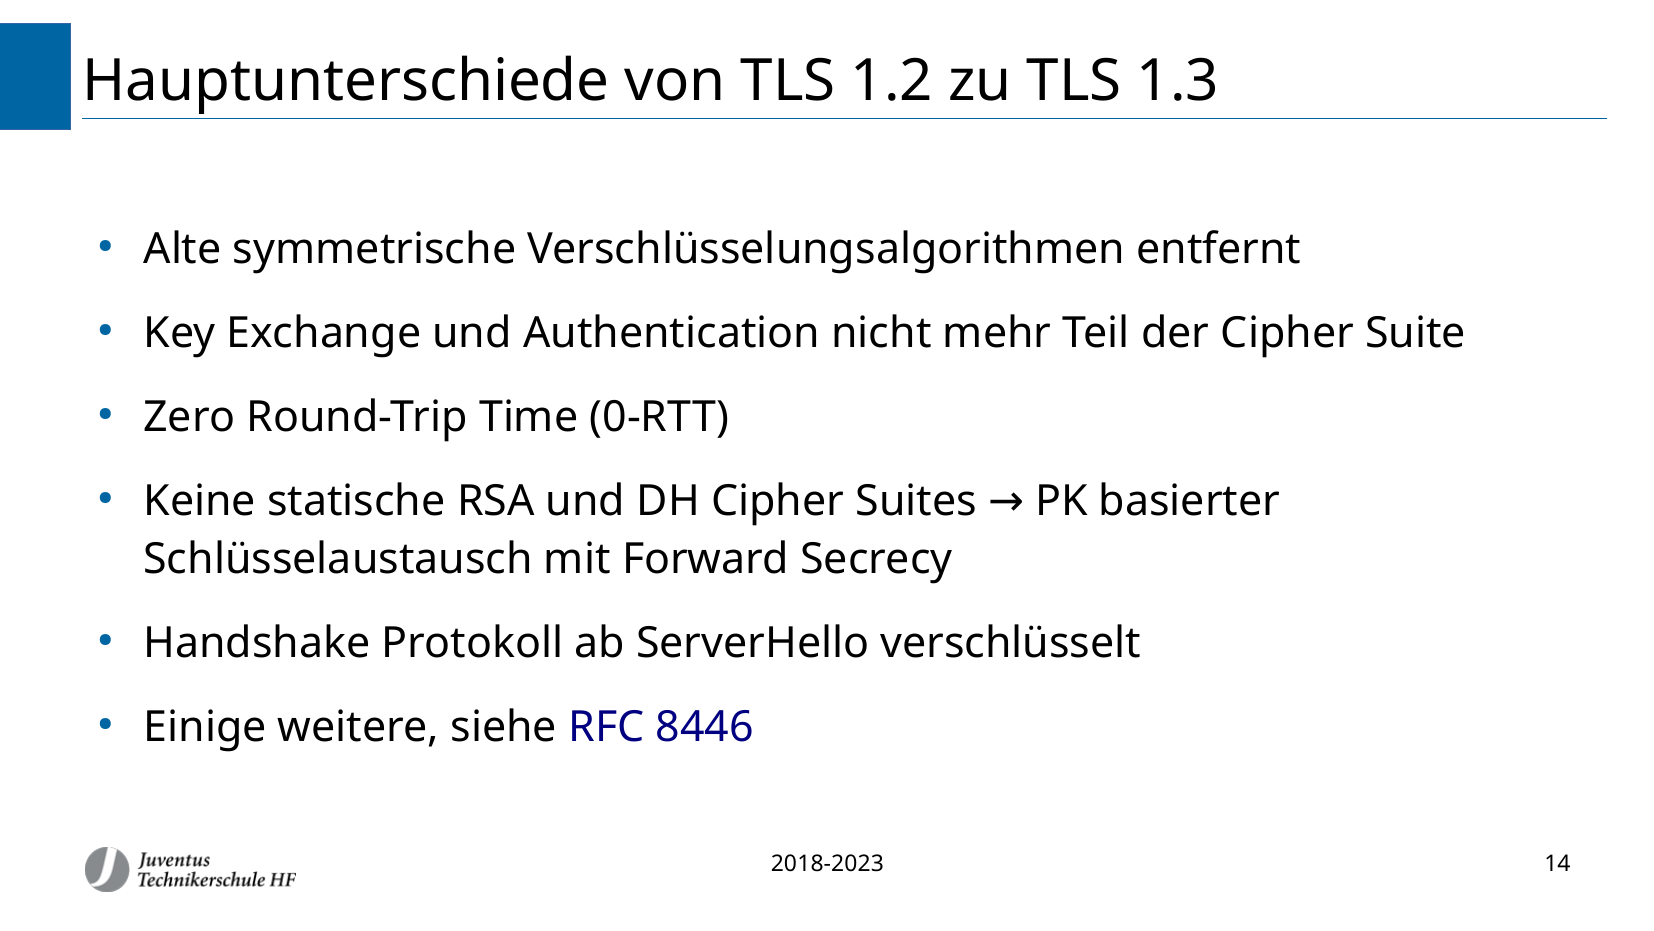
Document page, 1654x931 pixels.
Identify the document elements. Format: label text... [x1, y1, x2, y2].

list Alte symmetrische Verschlüsselungsalgorithmen entfernt Key Exchange und Authentication nicht mehr Teil der Cipher Suite Zero Round-Trip Time (0-RTT) Keine statische RSA und DH Cipher Suites → PK basierter Schlüsselaustausch mit Forward Secrecy Handshake Protokoll ab ServerHello verschlüsselt Einige weitere, siehe RFC 8446 [82, 217, 1571, 758]
picture [85, 847, 296, 892]
title Hauptunterschiede von TLS 1.2 zu TLS 1.3 [82, 37, 1571, 119]
